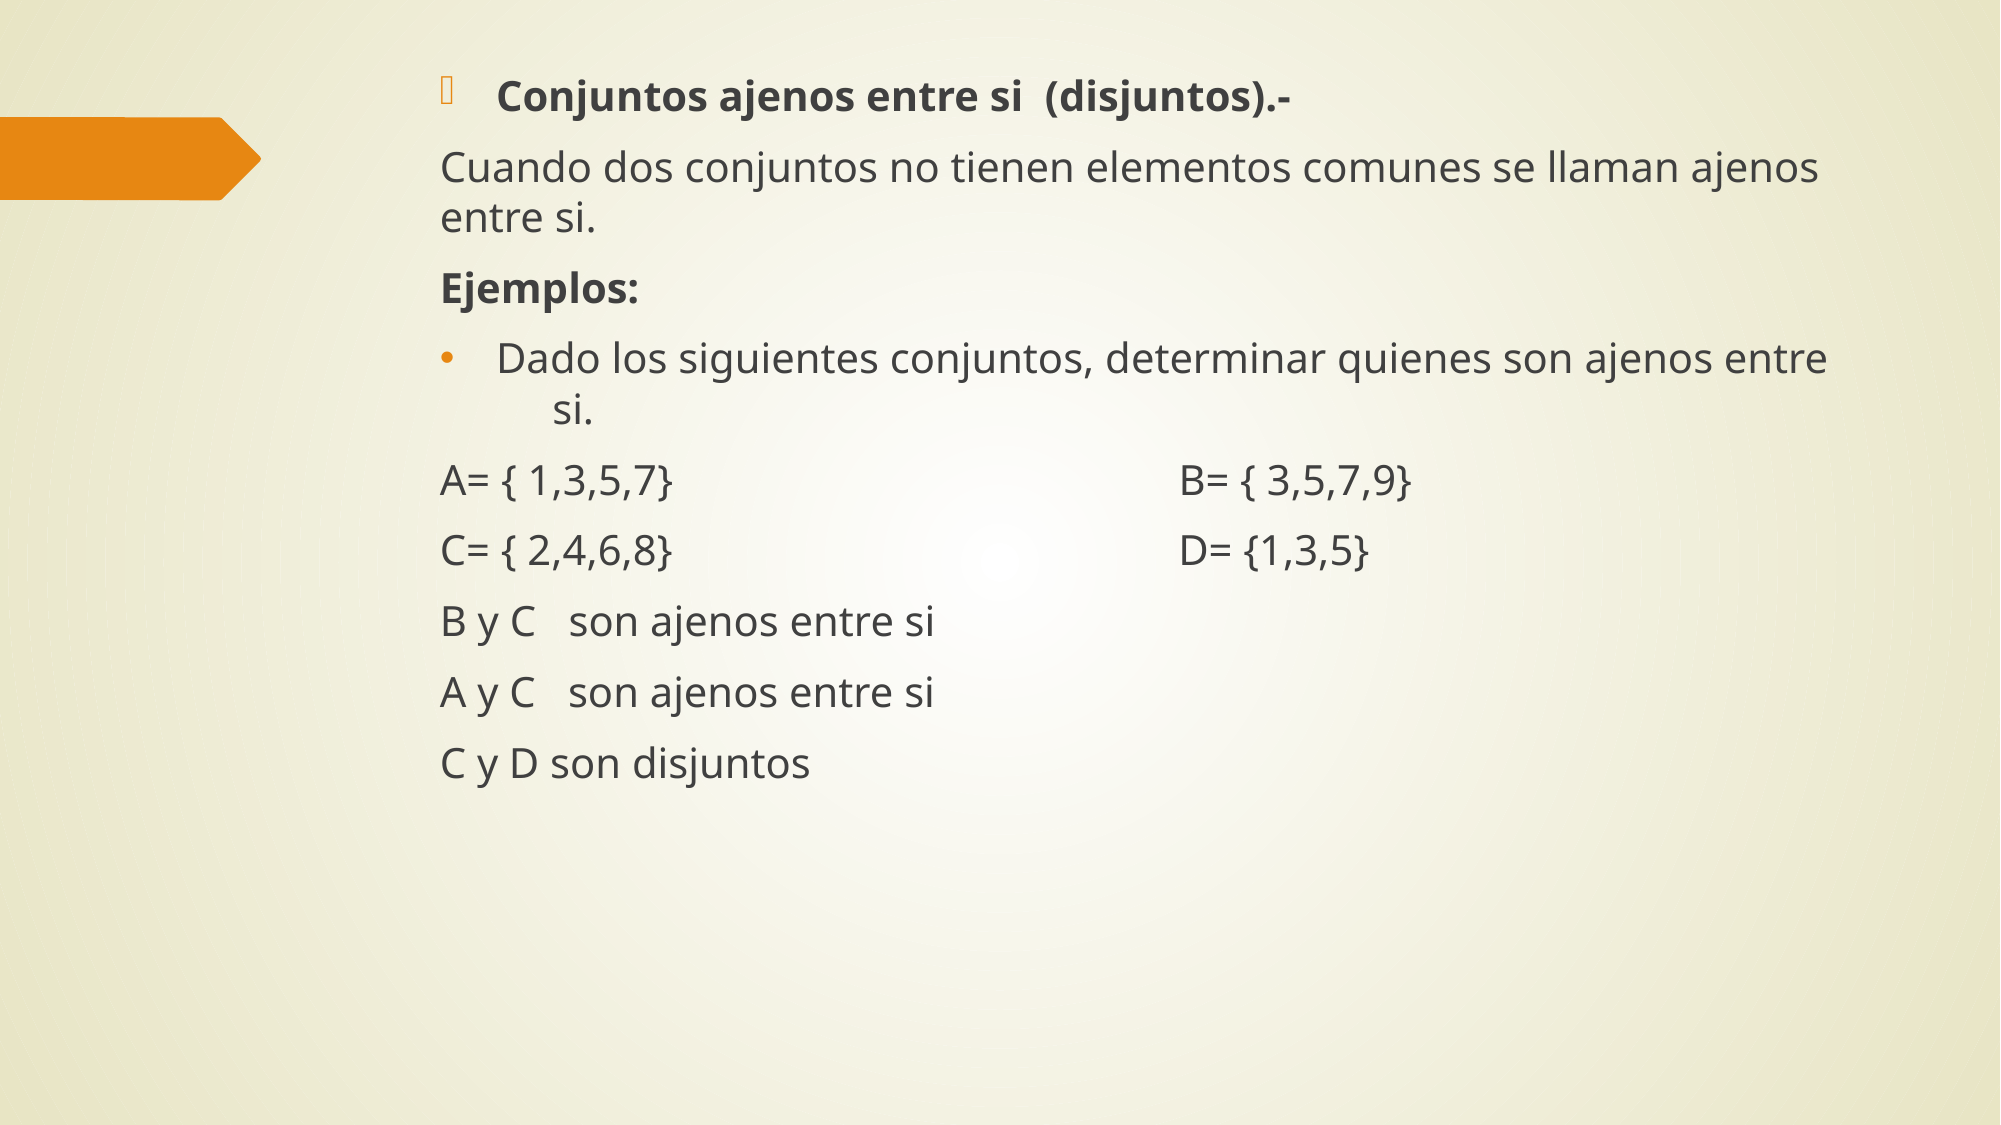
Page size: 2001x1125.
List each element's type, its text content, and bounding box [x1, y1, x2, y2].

list Conjuntos ajenos entre si (disjuntos).- Cuando dos conjuntos no tienen elementos comunes se llaman ajenos entre si. Ejemplos: Dado los siguientes conjuntos, determinar quienes son ajenos entre si. A= { 1,3,5,7} B= { 3,5,7,9} C= { 2,4,6,8} D= {1,3,5} B y C son ajenos entre si A y C son ajenos entre si C y D son disjuntos [424, 61, 1888, 970]
